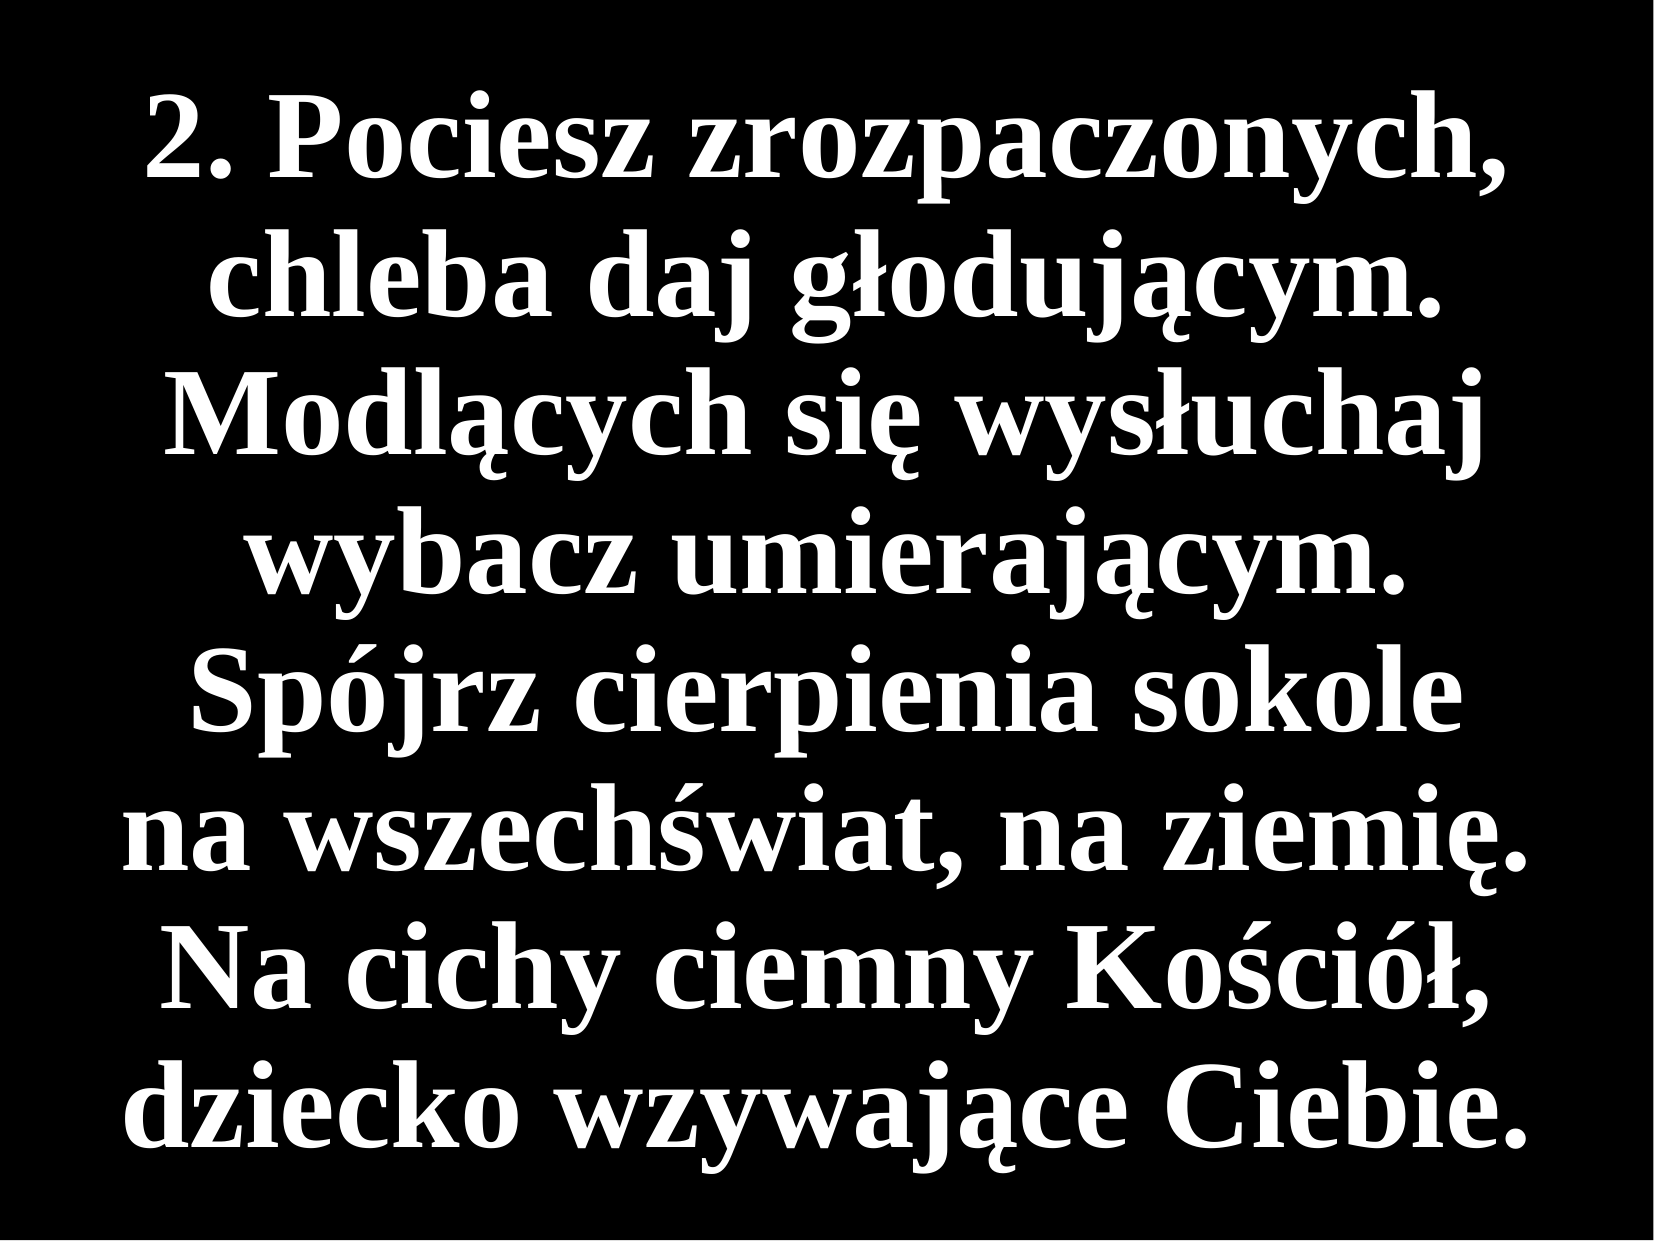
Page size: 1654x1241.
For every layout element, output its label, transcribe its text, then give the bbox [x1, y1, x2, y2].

title 2. Pociesz zrozpaczonych, chleba daj głodującym. Modlących się wysłuchaj wybacz umierającym. Spójrz cierpienia sokole na wszechświat, na ziemię. Na cichy ciemny Kościół, dziecko wzywające Ciebie. [0, 0, 1654, 1241]
